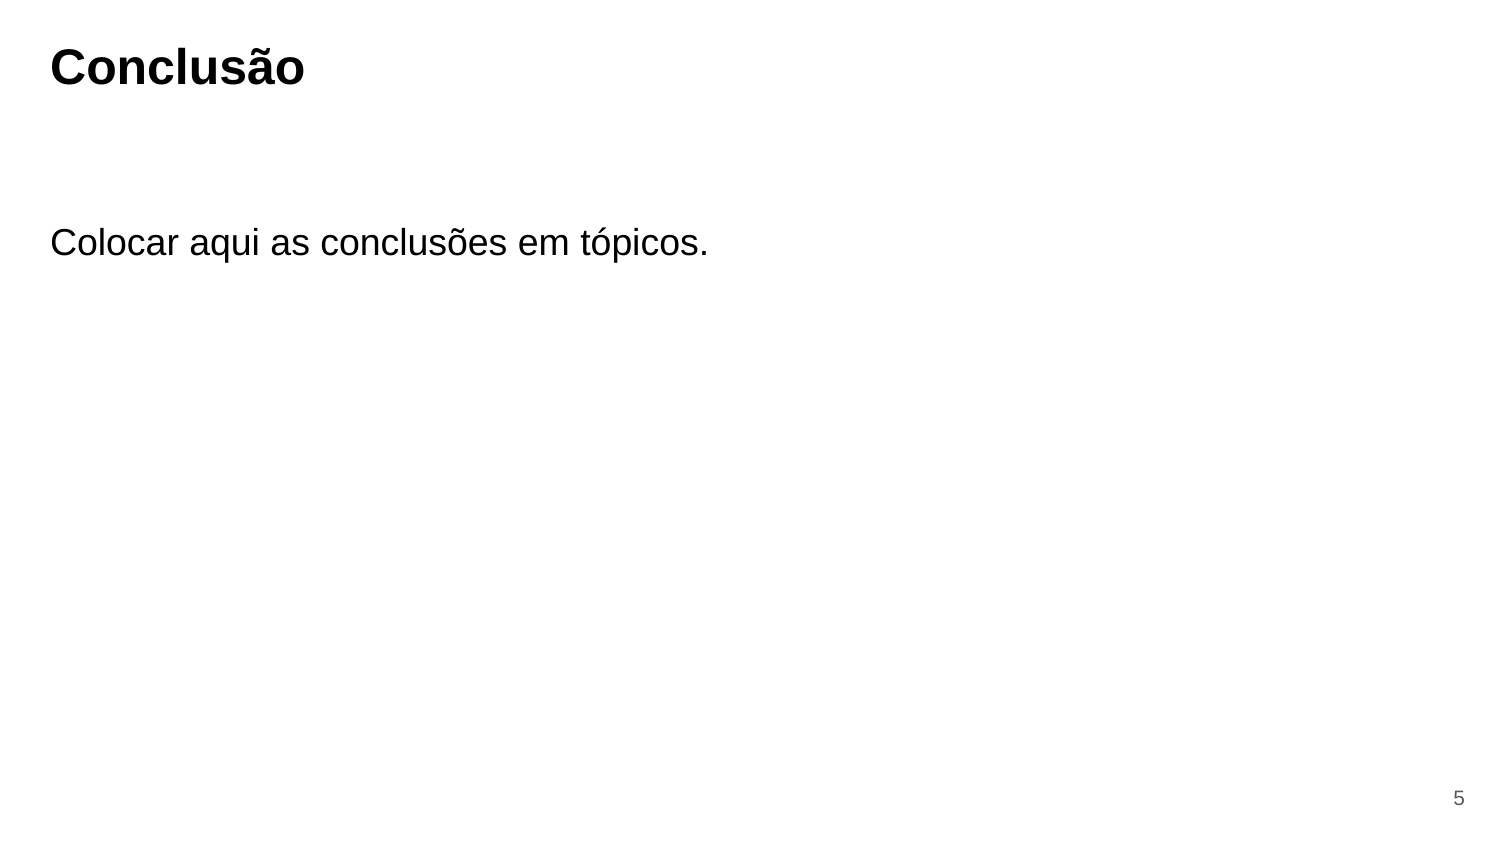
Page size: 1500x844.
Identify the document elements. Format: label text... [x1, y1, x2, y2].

text_box Conclusão Colocar aqui as conclusões em tópicos. [35, 32, 1489, 766]
text_box <number> [1389, 766, 1480, 830]
